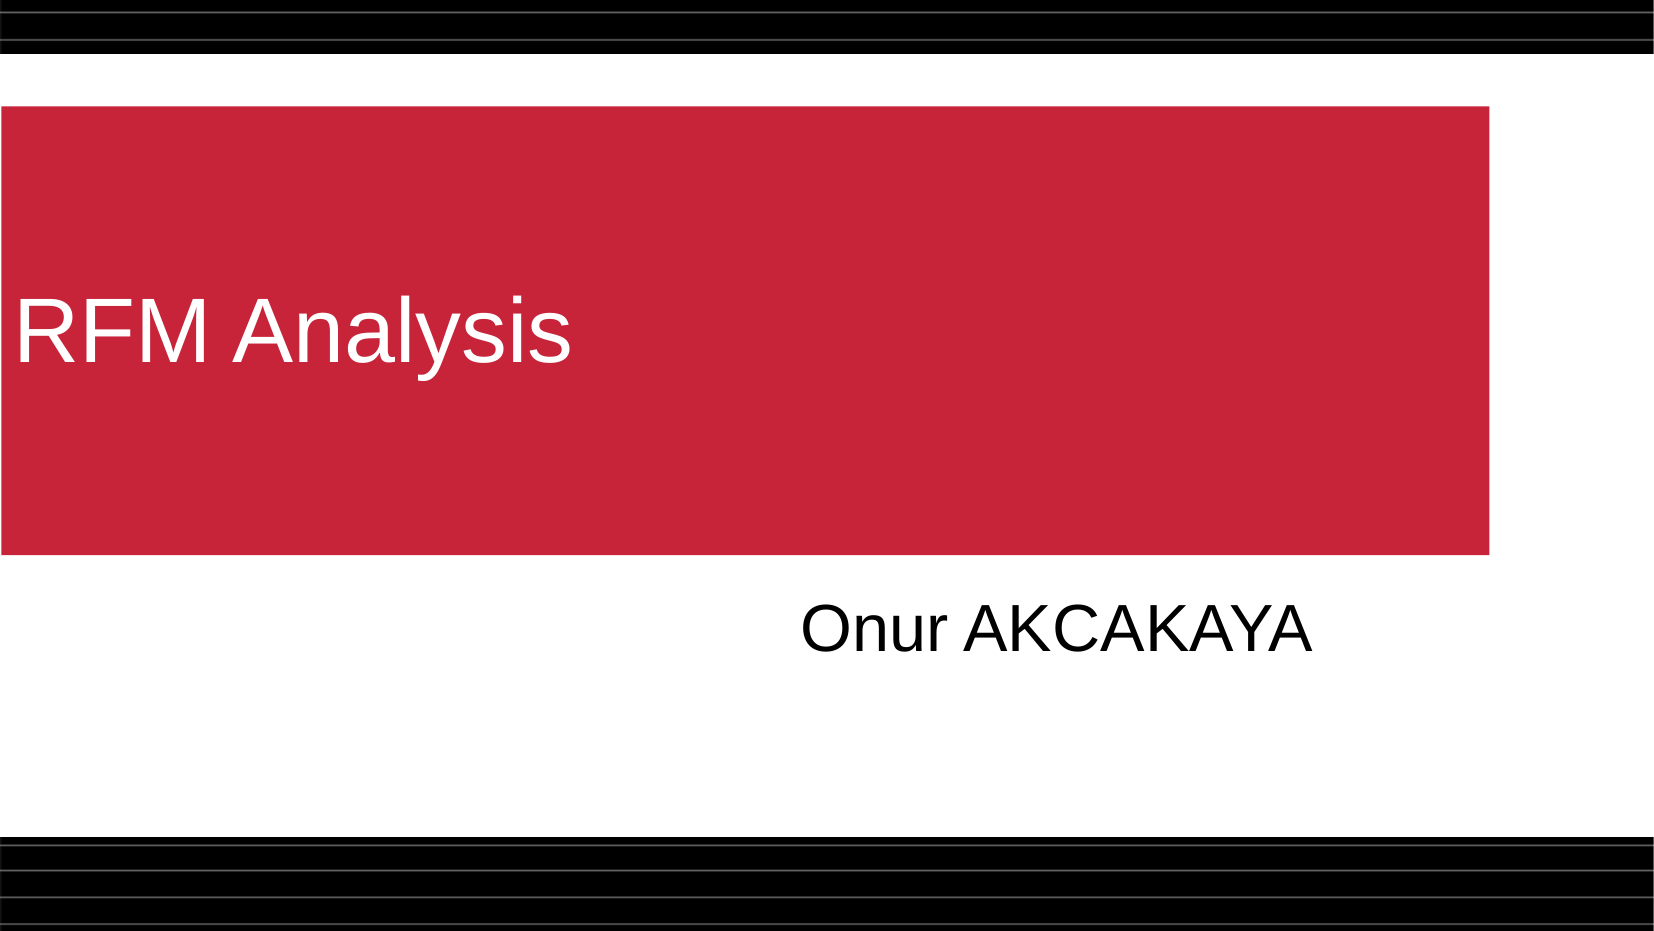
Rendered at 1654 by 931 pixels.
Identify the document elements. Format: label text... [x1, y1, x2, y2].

subtitle Onur AKCAKAYA [625, 590, 1489, 804]
title RFM Analysis [1, 106, 1490, 556]
picture [0, 837, 1654, 931]
picture [0, 0, 1654, 54]
